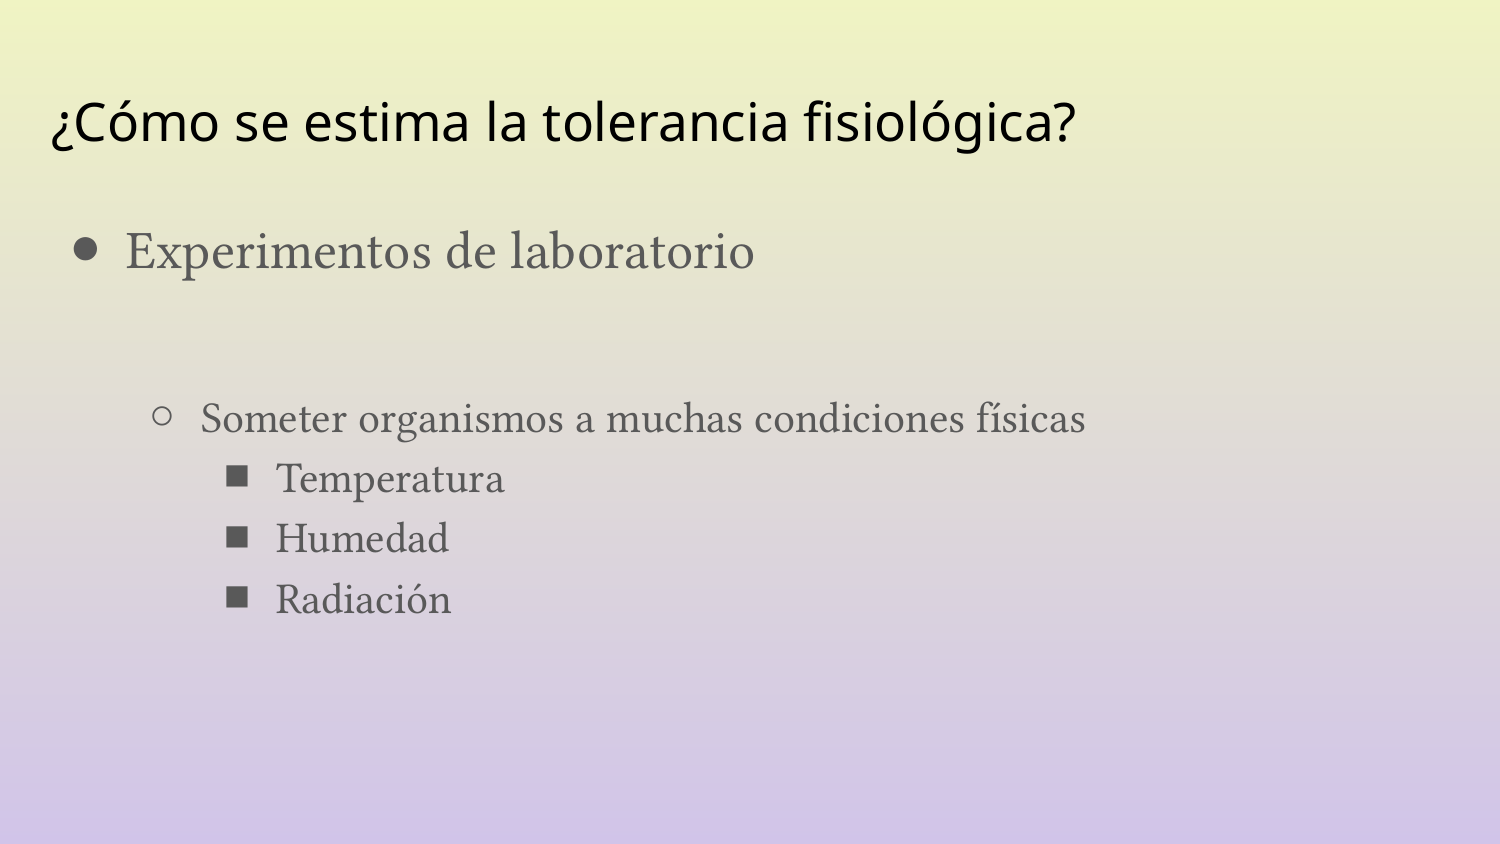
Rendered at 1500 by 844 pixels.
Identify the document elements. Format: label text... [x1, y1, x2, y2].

title ¿Cómo se estima la tolerancia fisiológica? [51, 72, 1449, 167]
list Experimentos de laboratorio Someter organismos a muchas condiciones físicas Temperatura Humedad Radiación [51, 189, 1449, 750]
